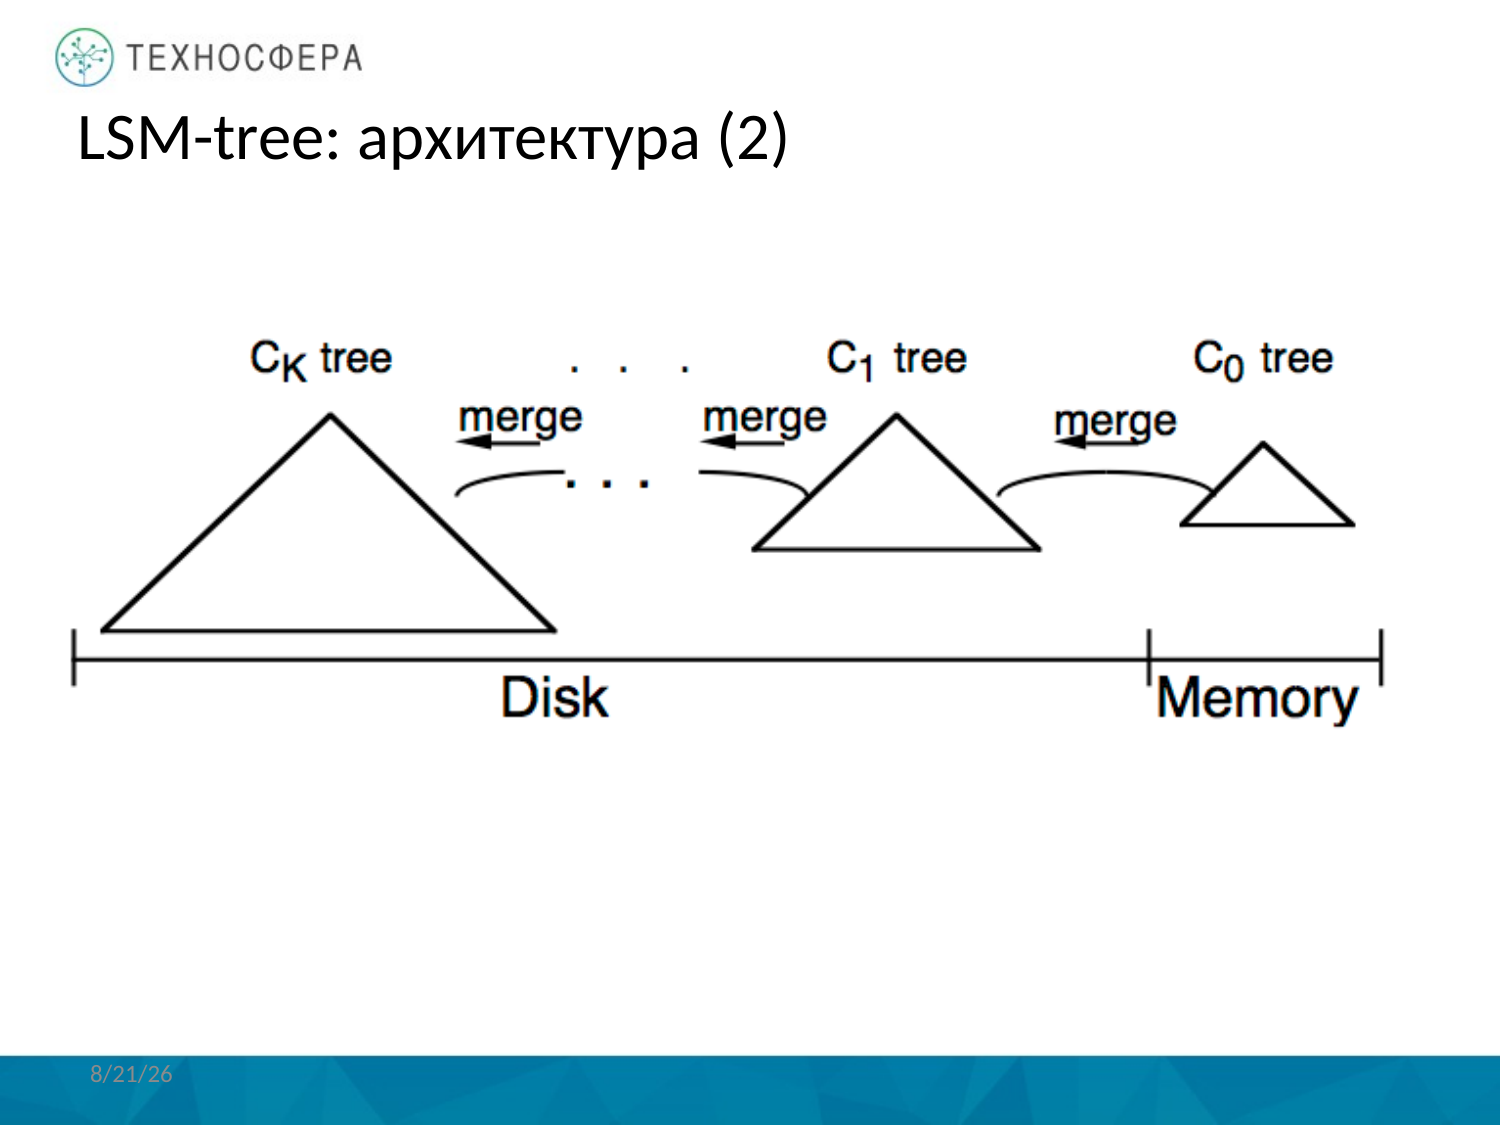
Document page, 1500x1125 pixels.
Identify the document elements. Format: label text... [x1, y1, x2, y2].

picture [0, 0, 1500, 1057]
title LSM-tree: архитектура (2) [77, 72, 1428, 214]
